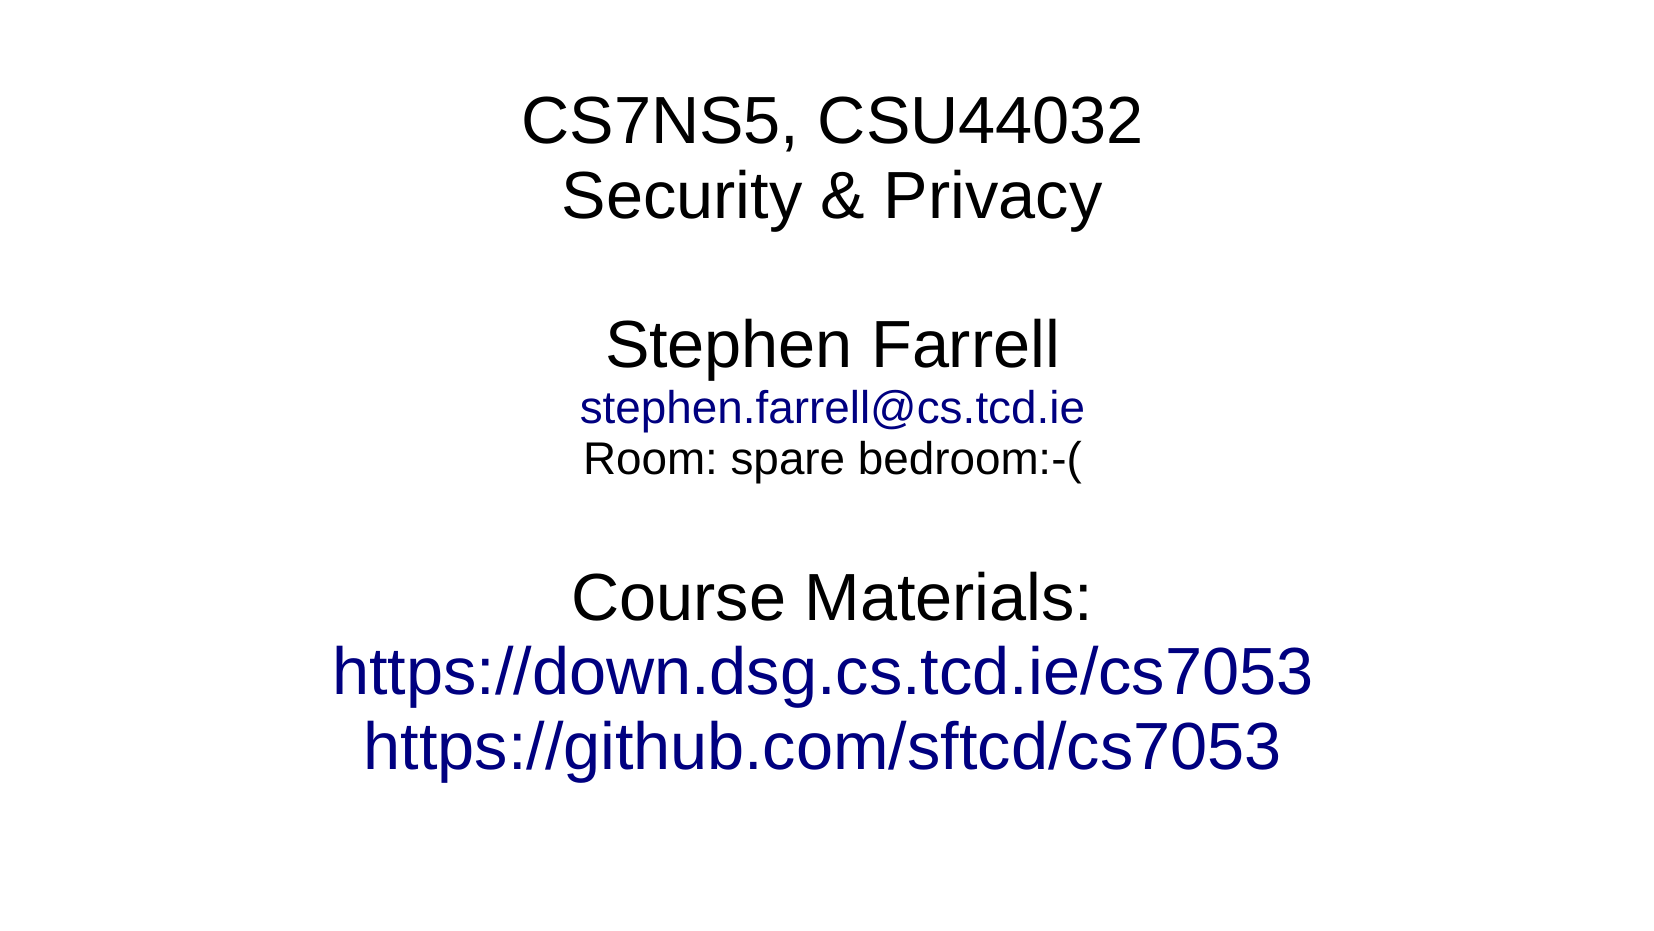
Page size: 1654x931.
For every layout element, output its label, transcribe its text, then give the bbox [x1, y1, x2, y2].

subtitle CS7NS5, CSU44032 Security & Privacy Stephen Farrell stephen.farrell@cs.tcd.ie Room: spare bedroom:-( Course Materials: https://down.dsg.cs.tcd.ie/cs7053 https://github.com/sftcd/cs7053 [88, 69, 1577, 798]
